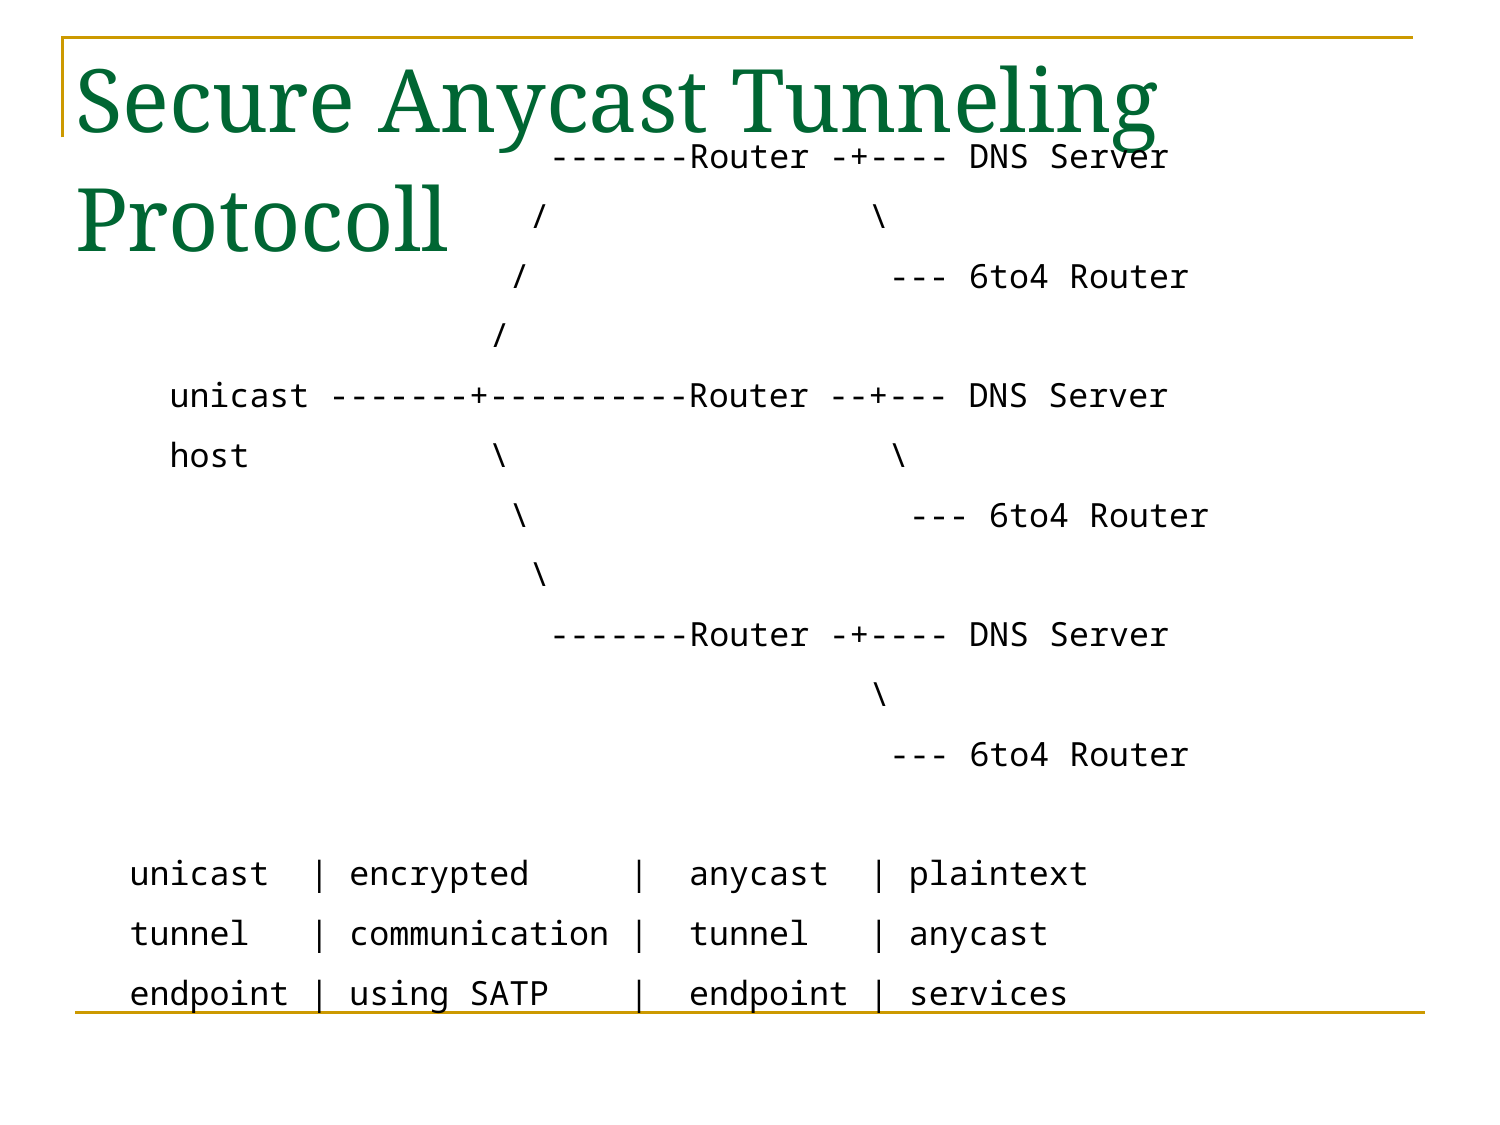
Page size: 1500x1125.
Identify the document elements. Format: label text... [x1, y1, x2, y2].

title Secure Anycast Tunneling Protocoll [75, 45, 1426, 188]
subtitle -------Router -+---- DNS Server / \ / --- 6to4 Router / unicast -------+----------Router --+--- DNS Server host \ \ \ --- 6to4 Router \ -------Router -+---- DNS Server \ --- 6to4 Router unicast | encrypted | anycast | plaintext tunnel | communication | tunnel | anycast endpoint | using SATP | endpoint | services [29, 188, 1426, 1080]
